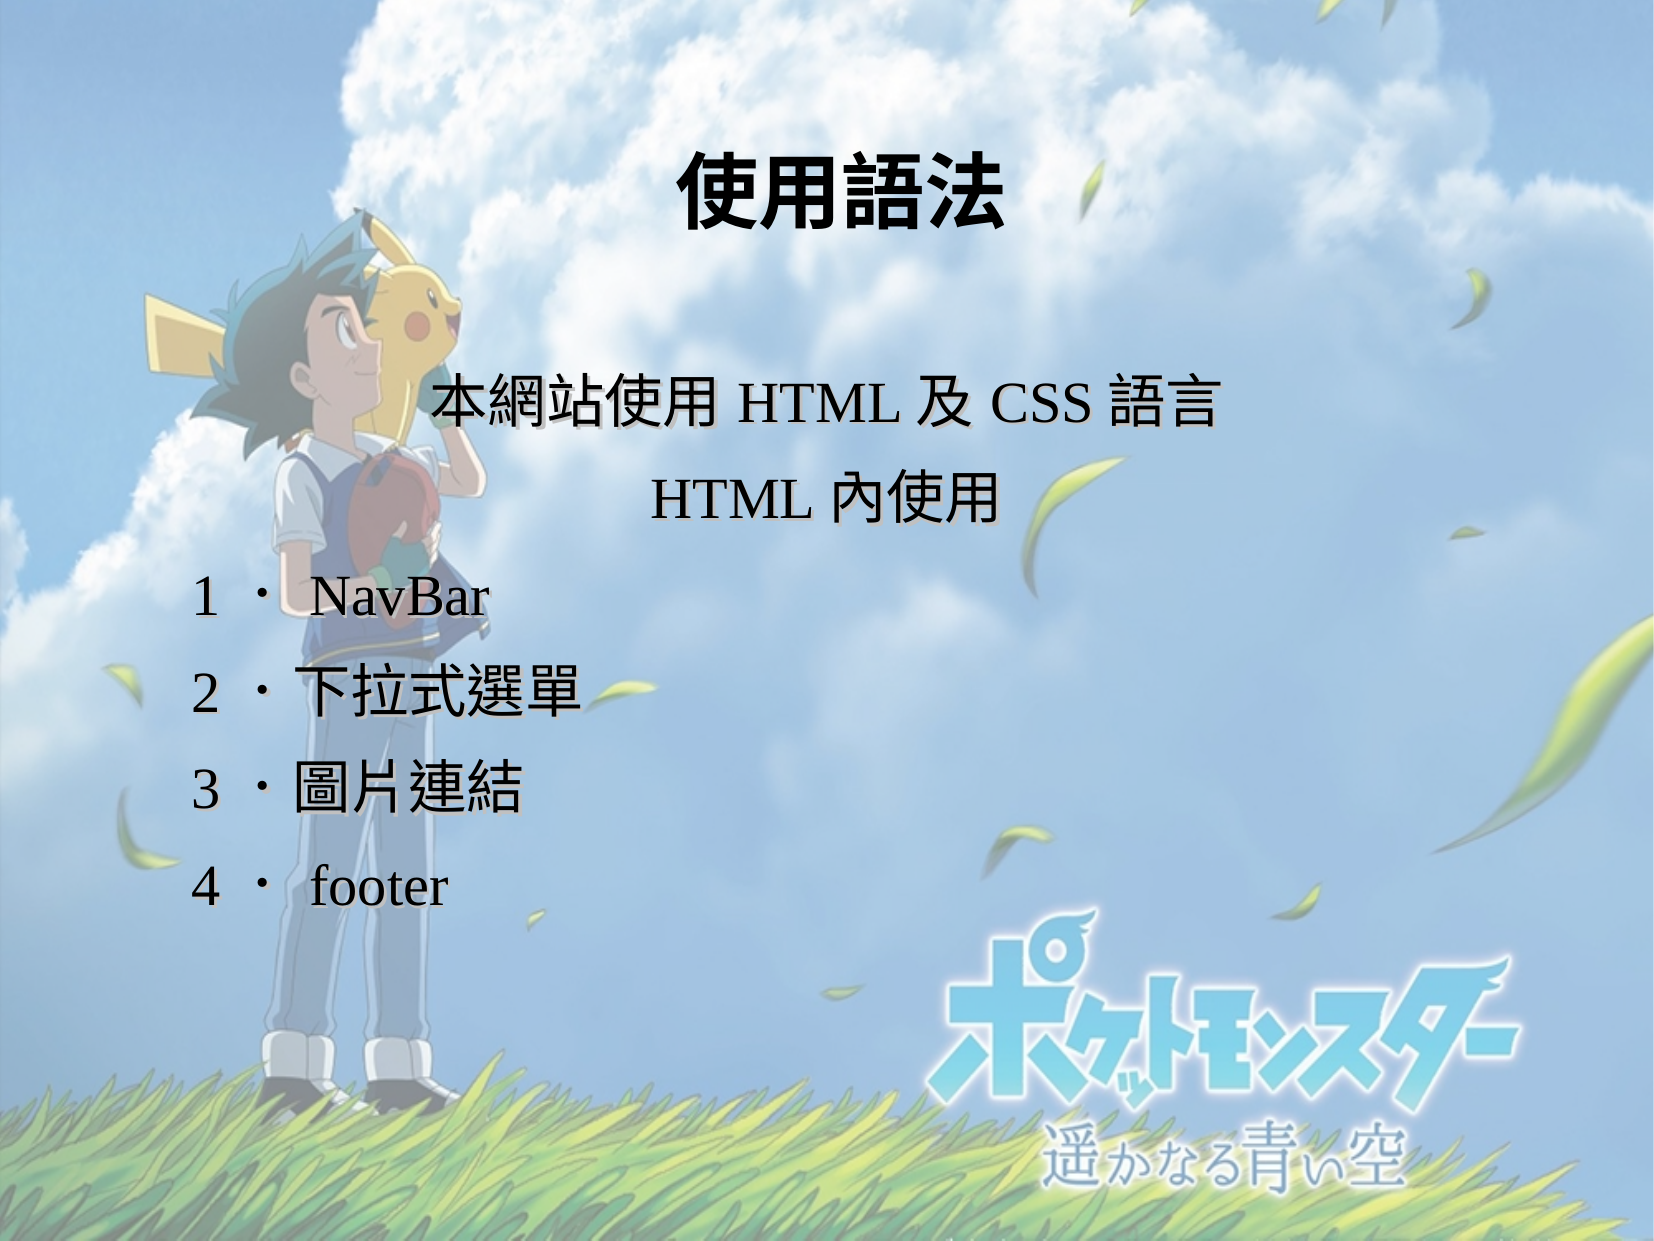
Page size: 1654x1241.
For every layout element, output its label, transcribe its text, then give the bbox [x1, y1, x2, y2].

text_box 本網站使用HTML及CSS語言 HTML內使用 1．NavBar 2．下拉式選單 3．圖片連結 4．footer [177, 354, 1477, 964]
text_box 使用語法 [383, 118, 1300, 217]
